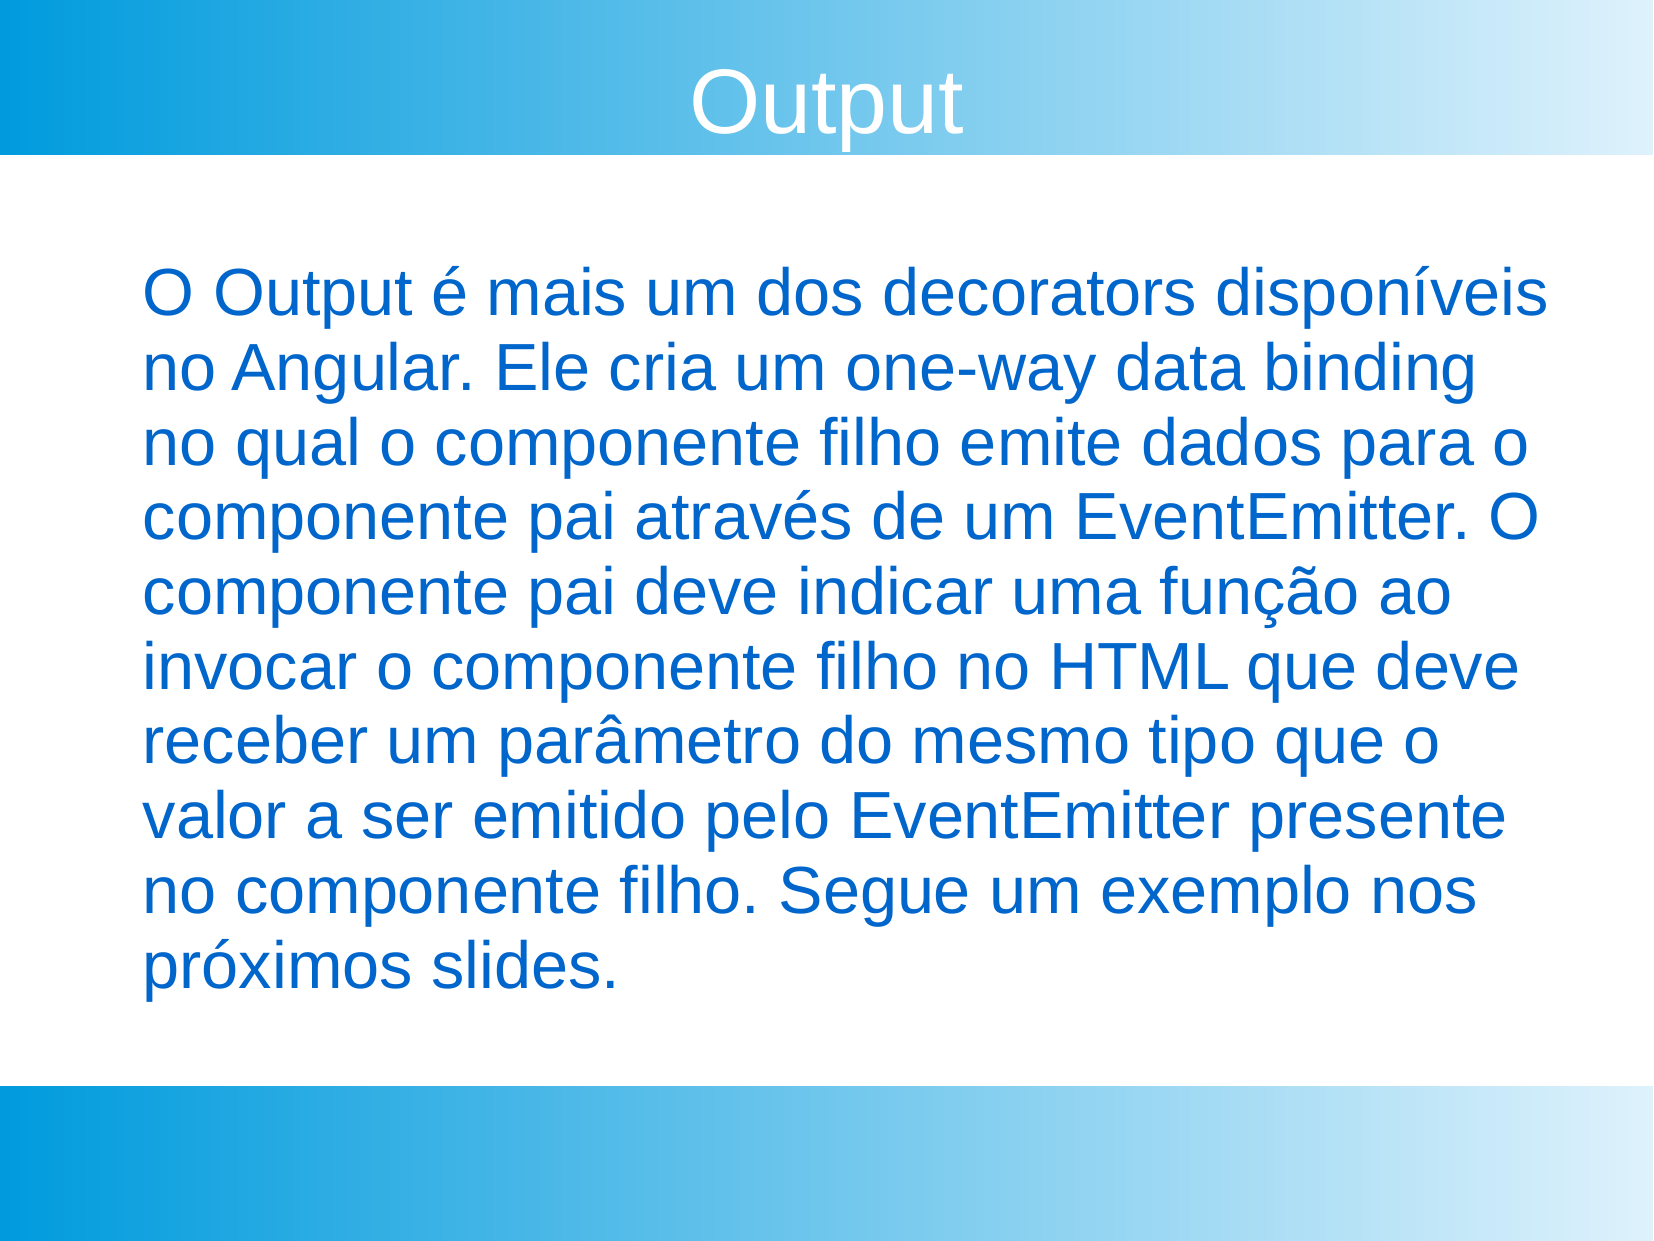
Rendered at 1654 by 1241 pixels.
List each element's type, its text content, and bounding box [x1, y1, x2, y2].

list O Output é mais um dos decorators disponíveis no Angular. Ele cria um one-way data binding no qual o componente filho emite dados para o componente pai através de um EventEmitter. O componente pai deve indicar uma função ao invocar o componente filho no HTML que deve receber um parâmetro do mesmo tipo que o valor a ser emitido pelo EventEmitter presente no componente filho. Segue um exemplo nos próximos slides. [71, 255, 1561, 975]
title Output [82, 49, 1571, 155]
